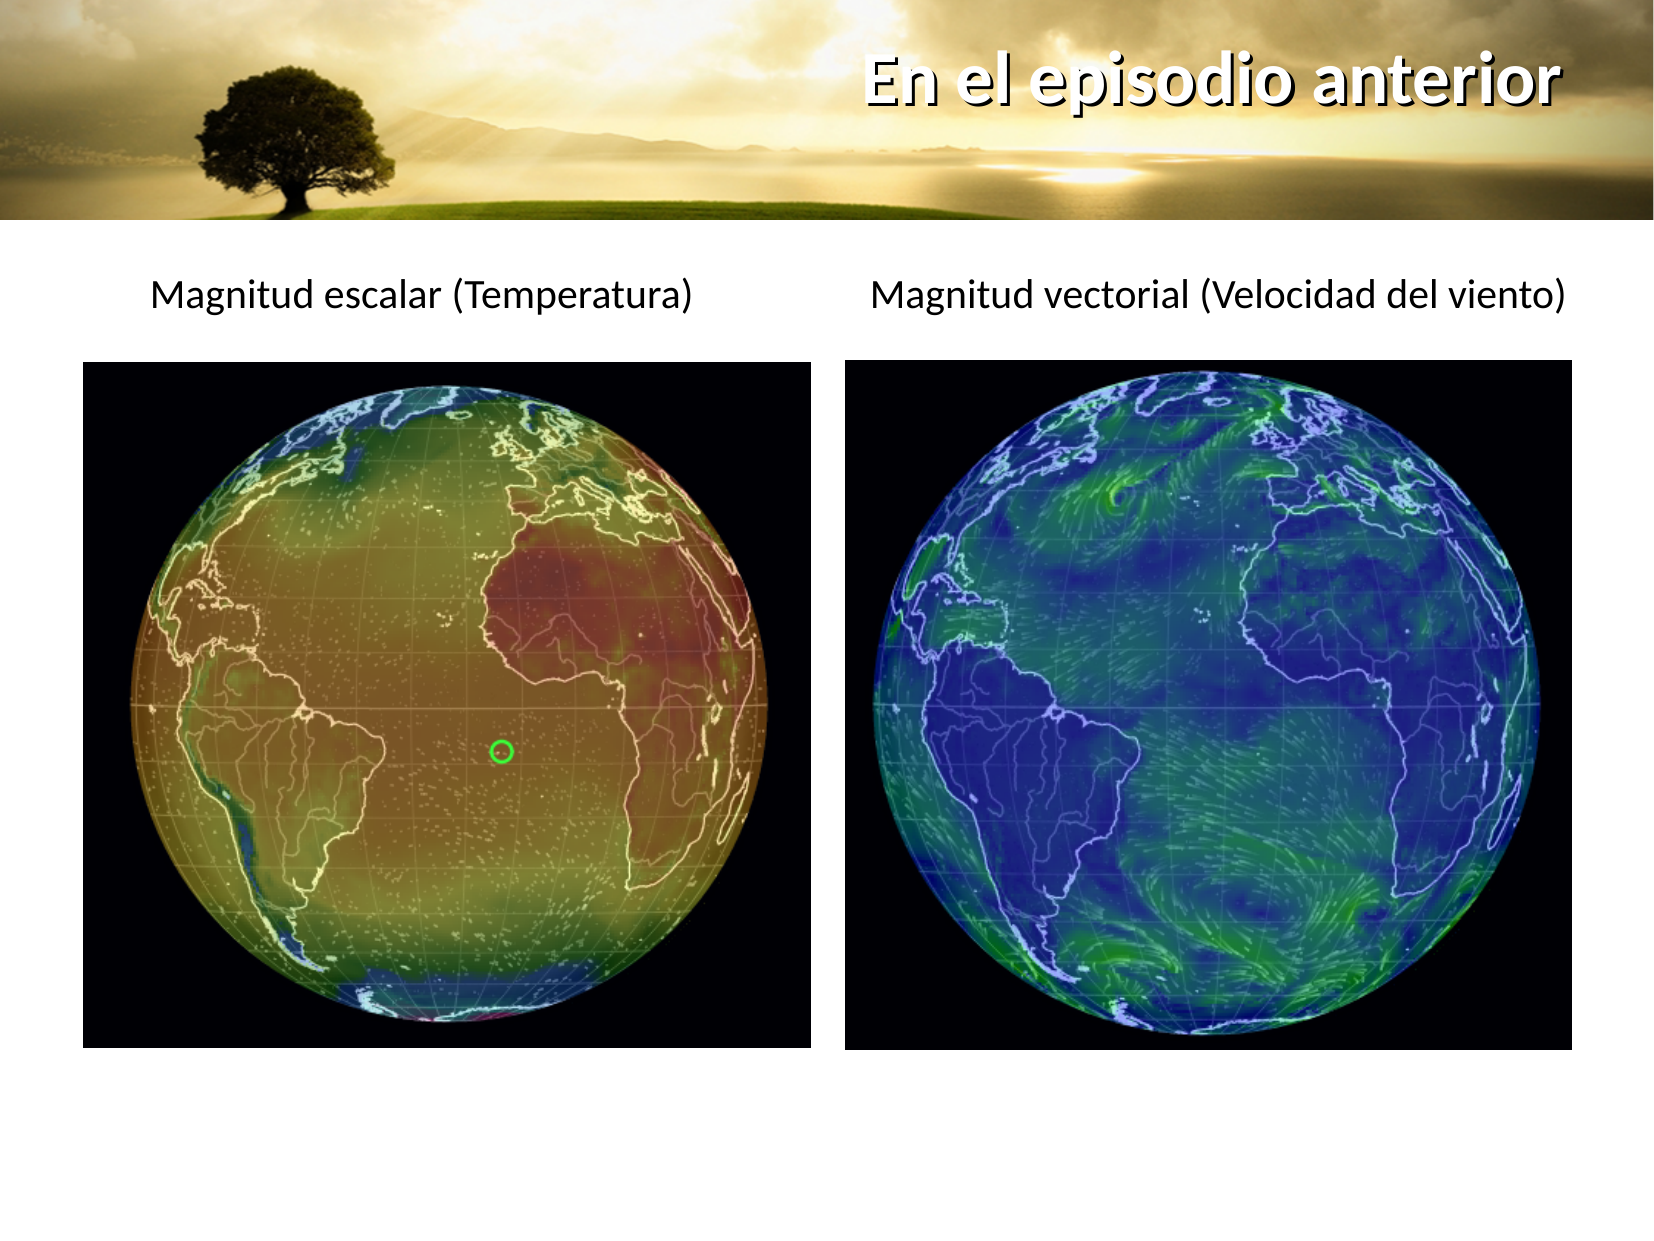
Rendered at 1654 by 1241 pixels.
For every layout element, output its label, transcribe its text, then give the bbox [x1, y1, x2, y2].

title En el episodio anterior [75, 19, 1564, 151]
picture [845, 360, 1572, 1050]
picture [83, 362, 811, 1048]
picture [0, 0, 1654, 220]
text_box Magnitud escalar (Temperatura) [135, 270, 721, 336]
text_box Magnitud vectorial (Velocidad del viento) [855, 269, 1587, 336]
